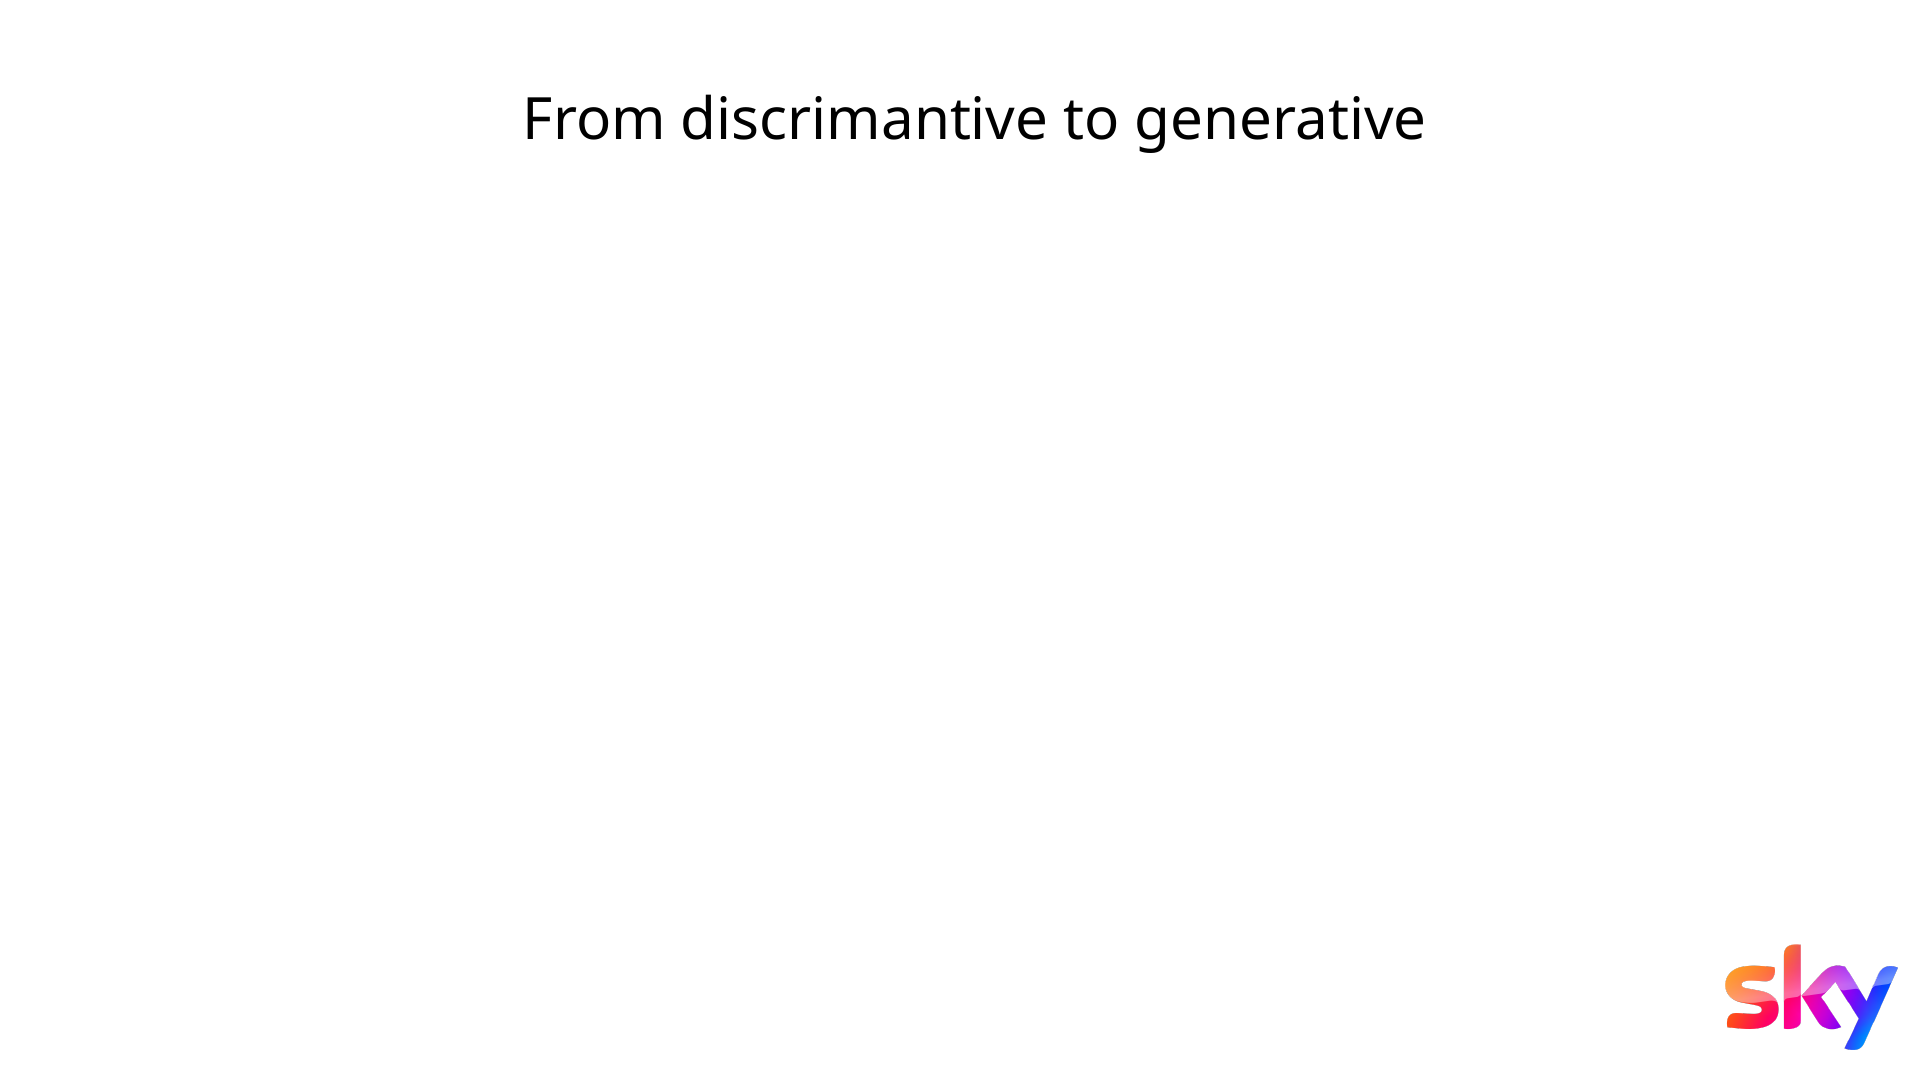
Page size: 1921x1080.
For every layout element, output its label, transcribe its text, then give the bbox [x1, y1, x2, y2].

title From discrimantive to generative [112, 39, 1837, 151]
picture [1725, 944, 1898, 1051]
